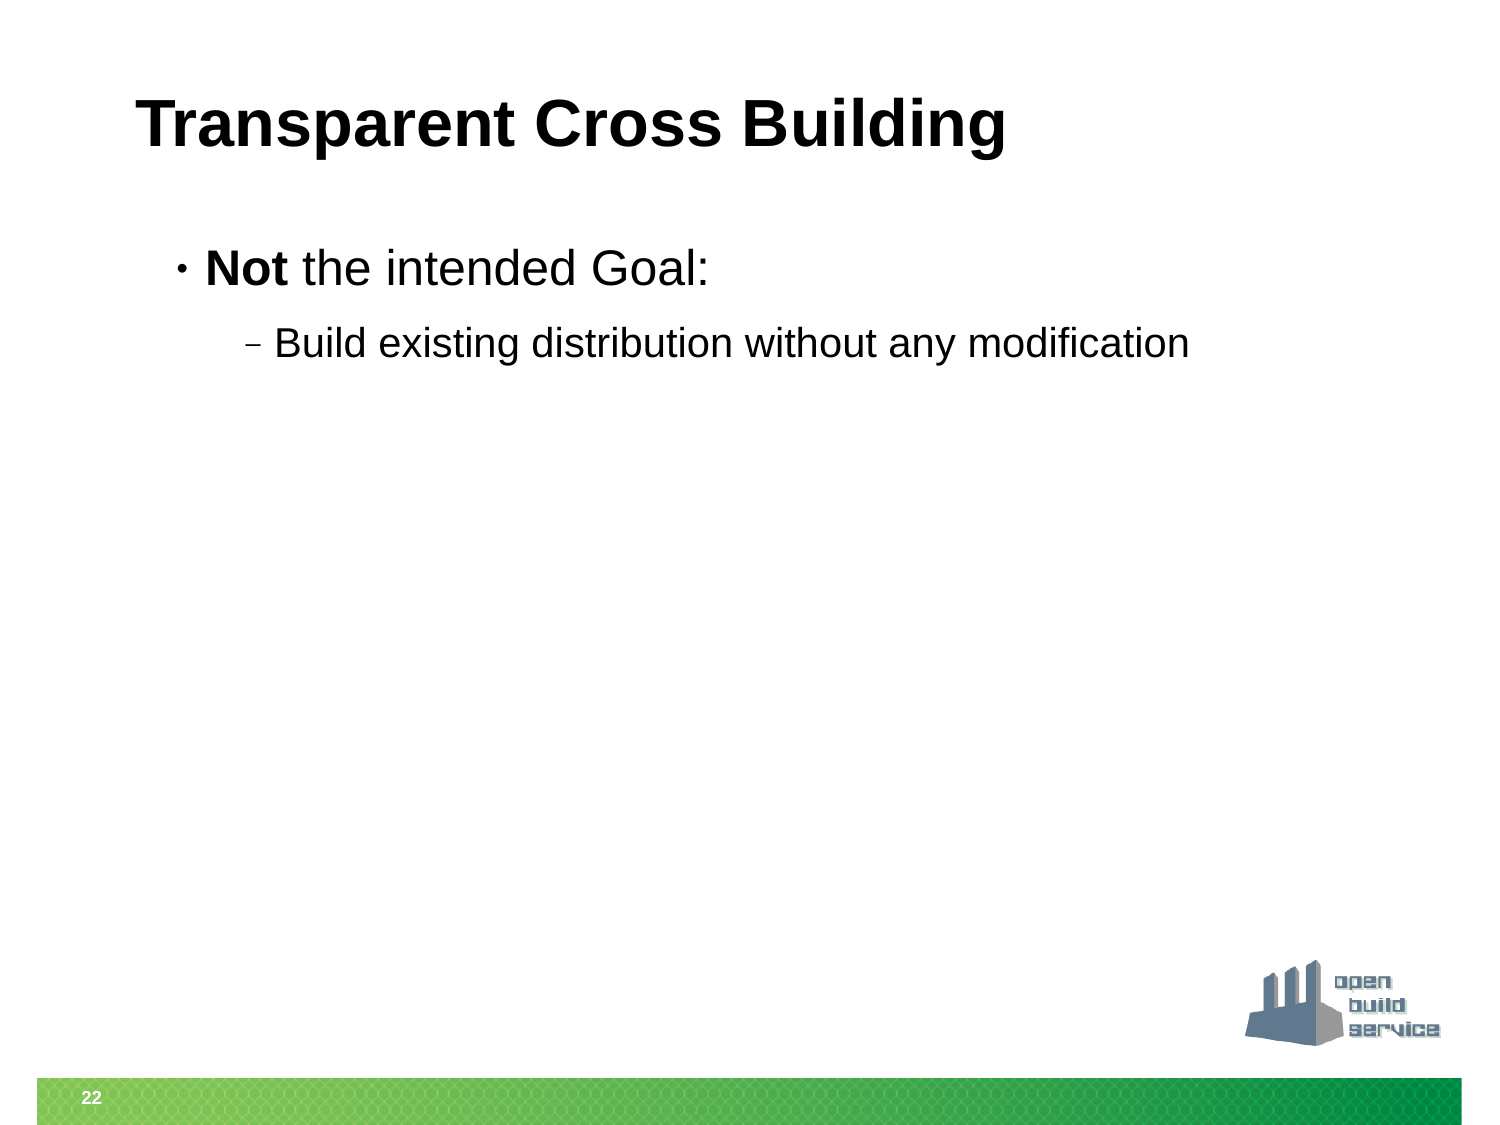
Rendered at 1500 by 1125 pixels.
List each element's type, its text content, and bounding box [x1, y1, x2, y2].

picture [37, 1078, 1462, 1125]
list Not the intended Goal: Build existing distribution without any modification [133, 240, 1370, 983]
picture [1245, 960, 1441, 1046]
title Transparent Cross Building [135, 41, 1372, 204]
